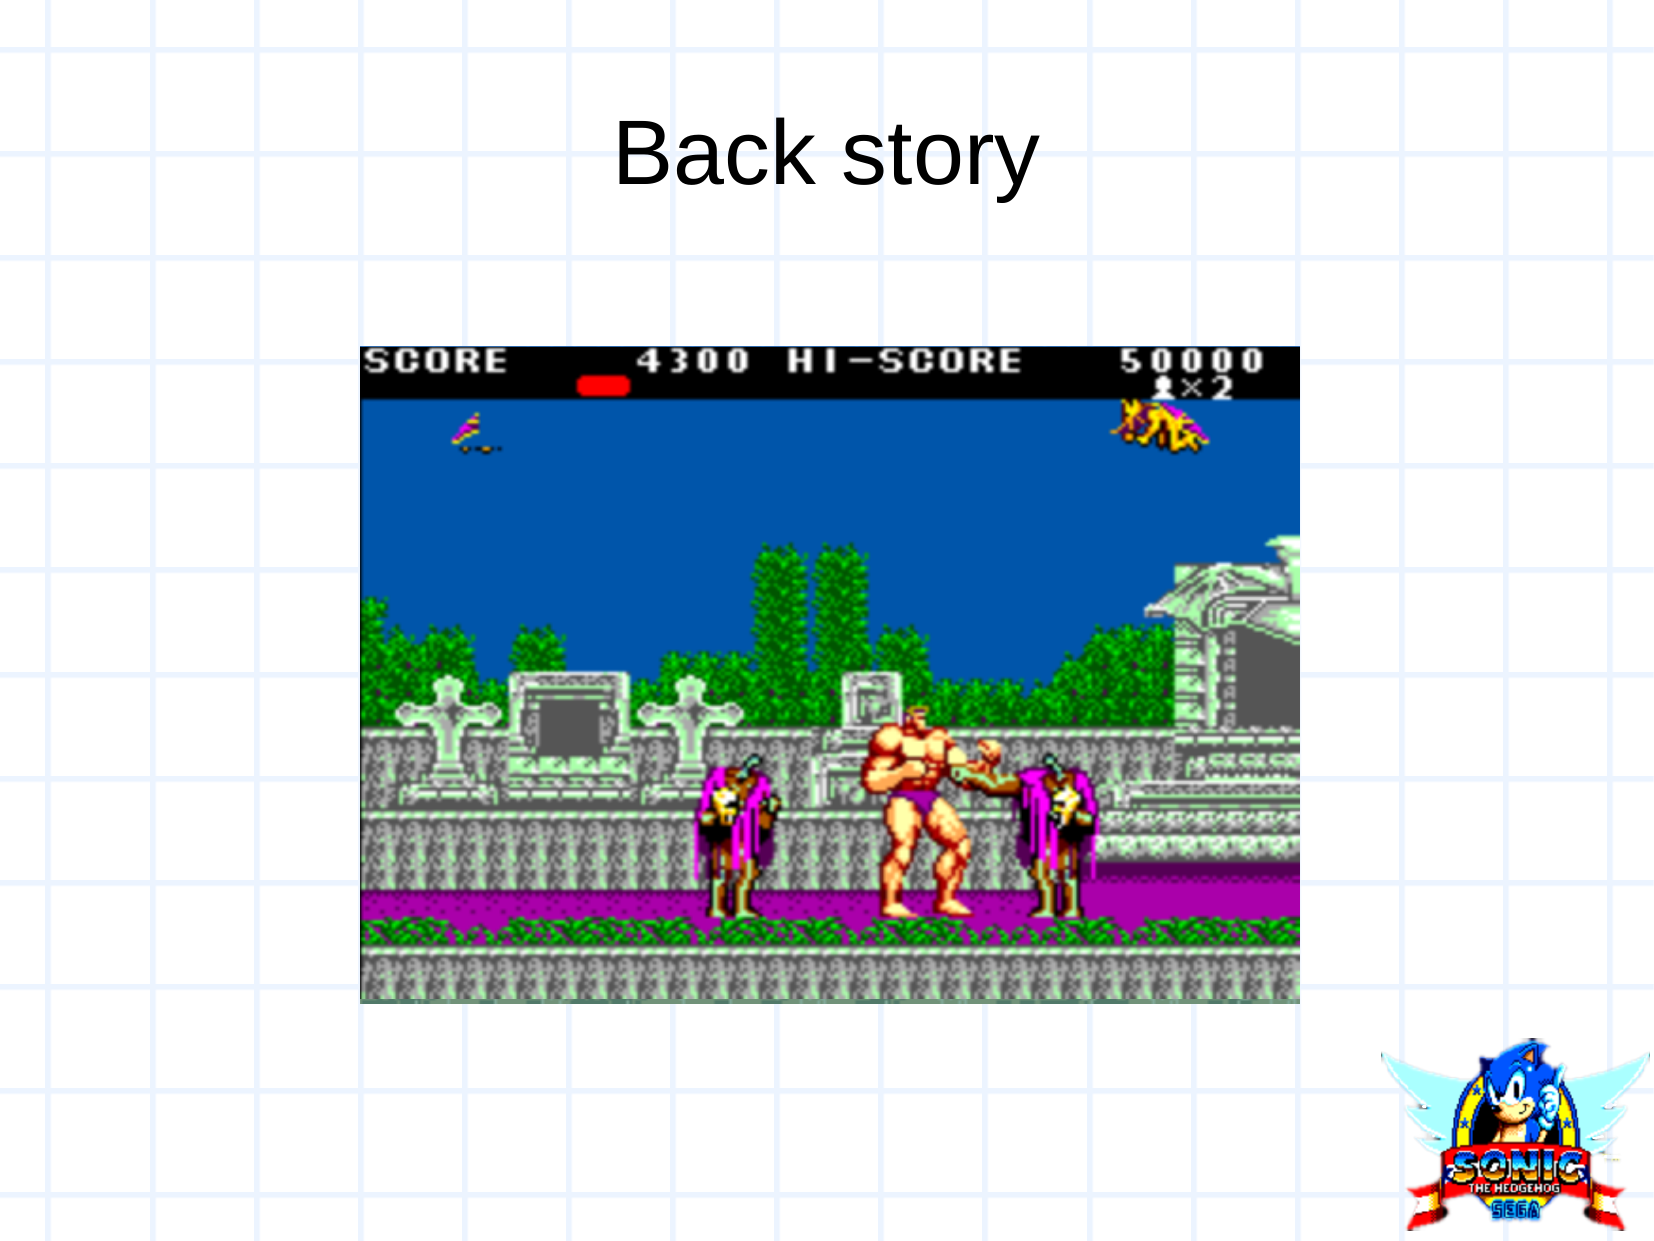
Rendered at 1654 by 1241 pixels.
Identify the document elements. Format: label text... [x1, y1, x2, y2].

title Back story [82, 49, 1571, 257]
picture [0, 0, 1654, 1241]
